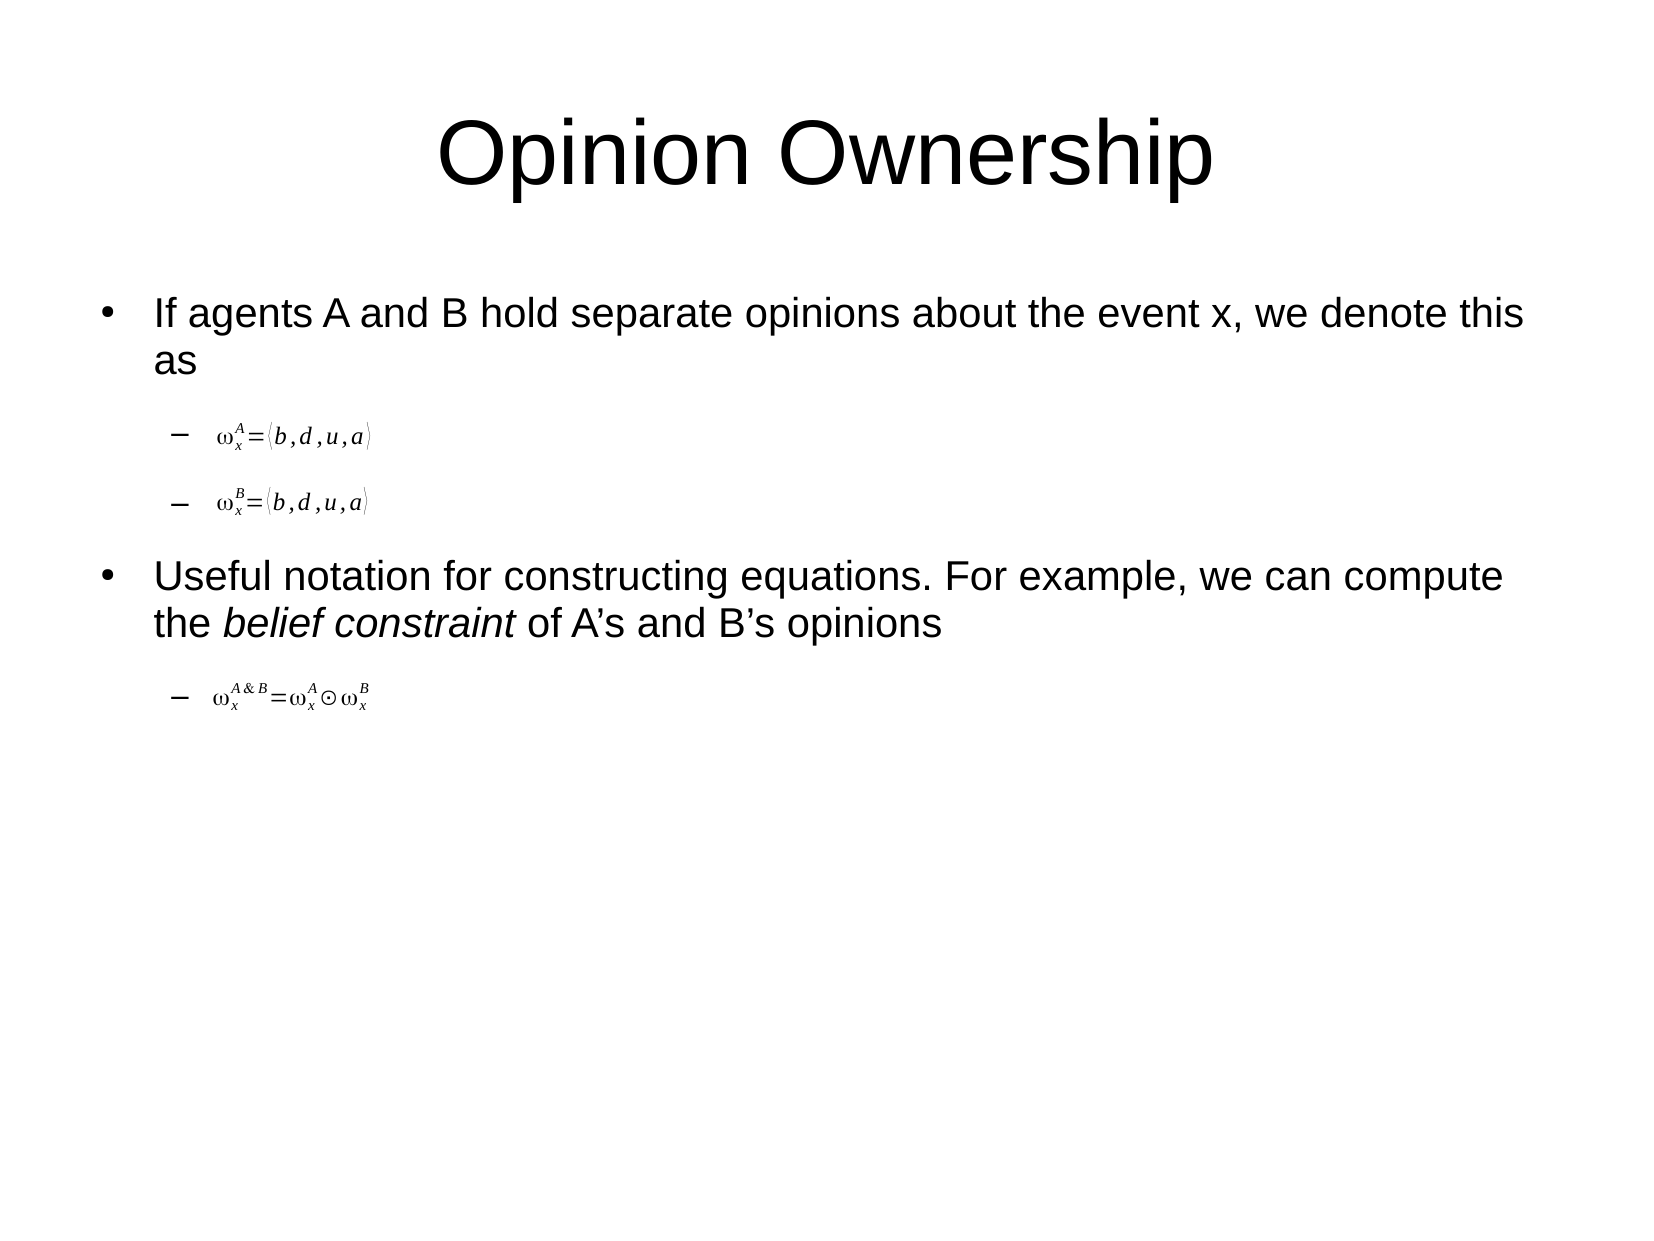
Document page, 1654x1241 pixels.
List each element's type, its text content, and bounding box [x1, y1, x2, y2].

chart [210, 419, 377, 454]
chart [210, 484, 376, 519]
chart [206, 679, 375, 714]
list If agents A and B hold separate opinions about the event x, we denote this as Useful notation for constructing equations. For example, we can compute the belief constraint of A’s and B’s opinions [82, 290, 1571, 1010]
title Opinion Ownership [82, 49, 1571, 257]
